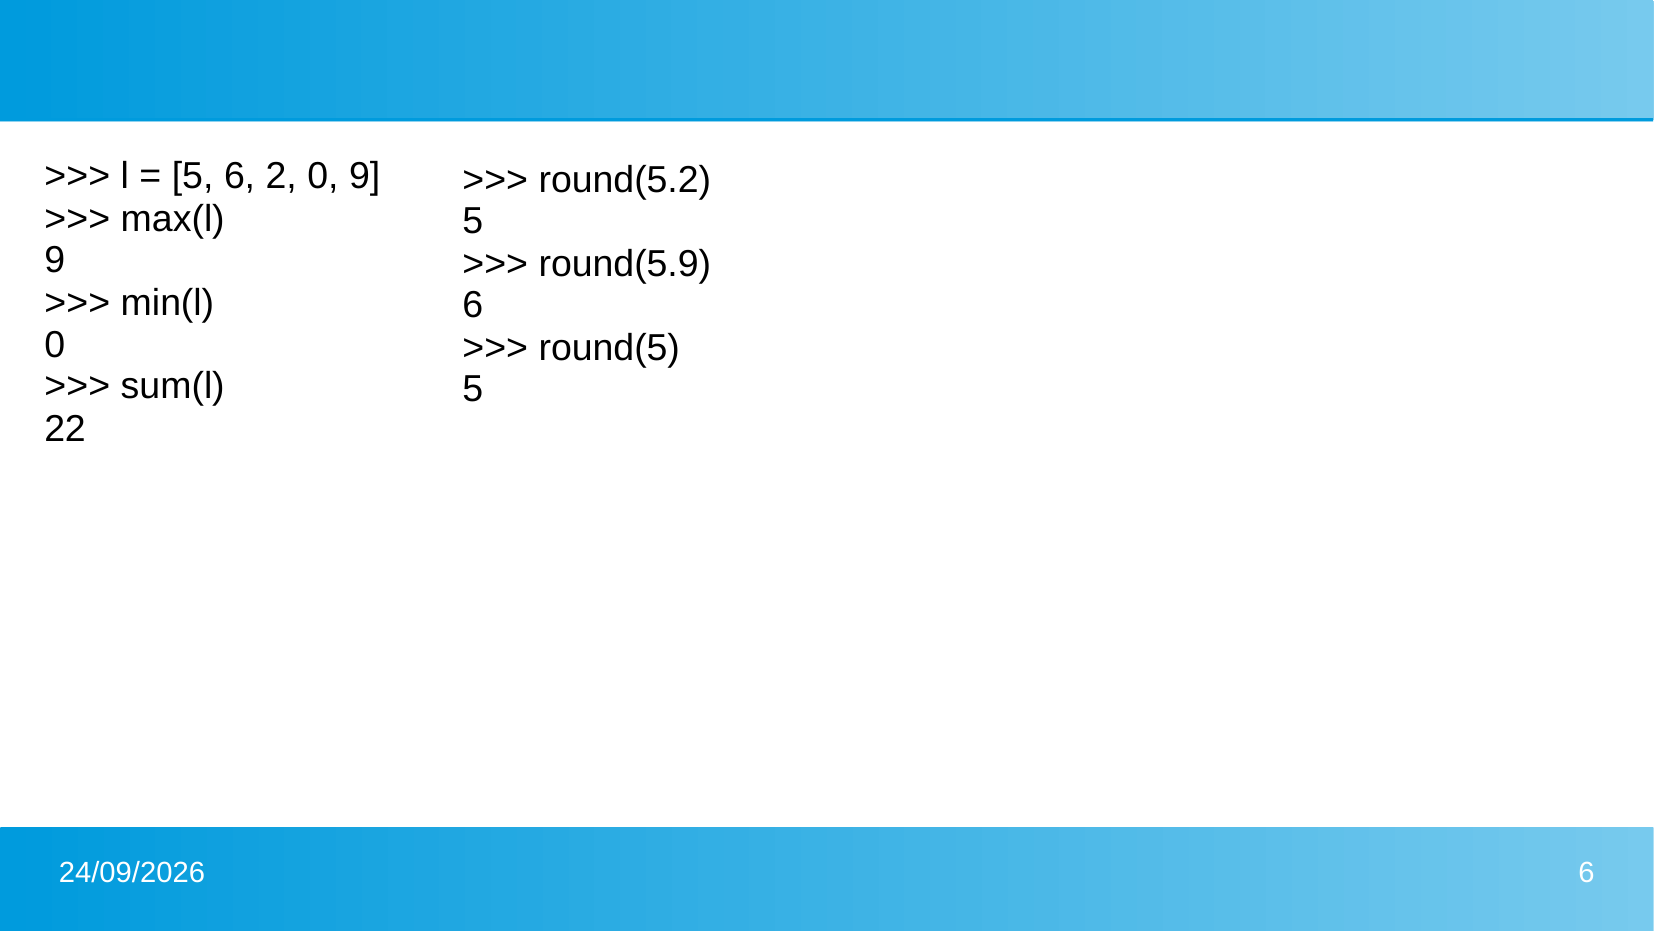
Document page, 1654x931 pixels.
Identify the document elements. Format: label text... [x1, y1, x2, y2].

text_box >>> l = [5, 6, 2, 0, 9] >>> max(l) 9 >>> min(l) 0 >>> sum(l) 22 [29, 147, 415, 499]
text_box >>> round(5.2) 5 >>> round(5.9) 6 >>> round(5) 5 [447, 150, 745, 460]
